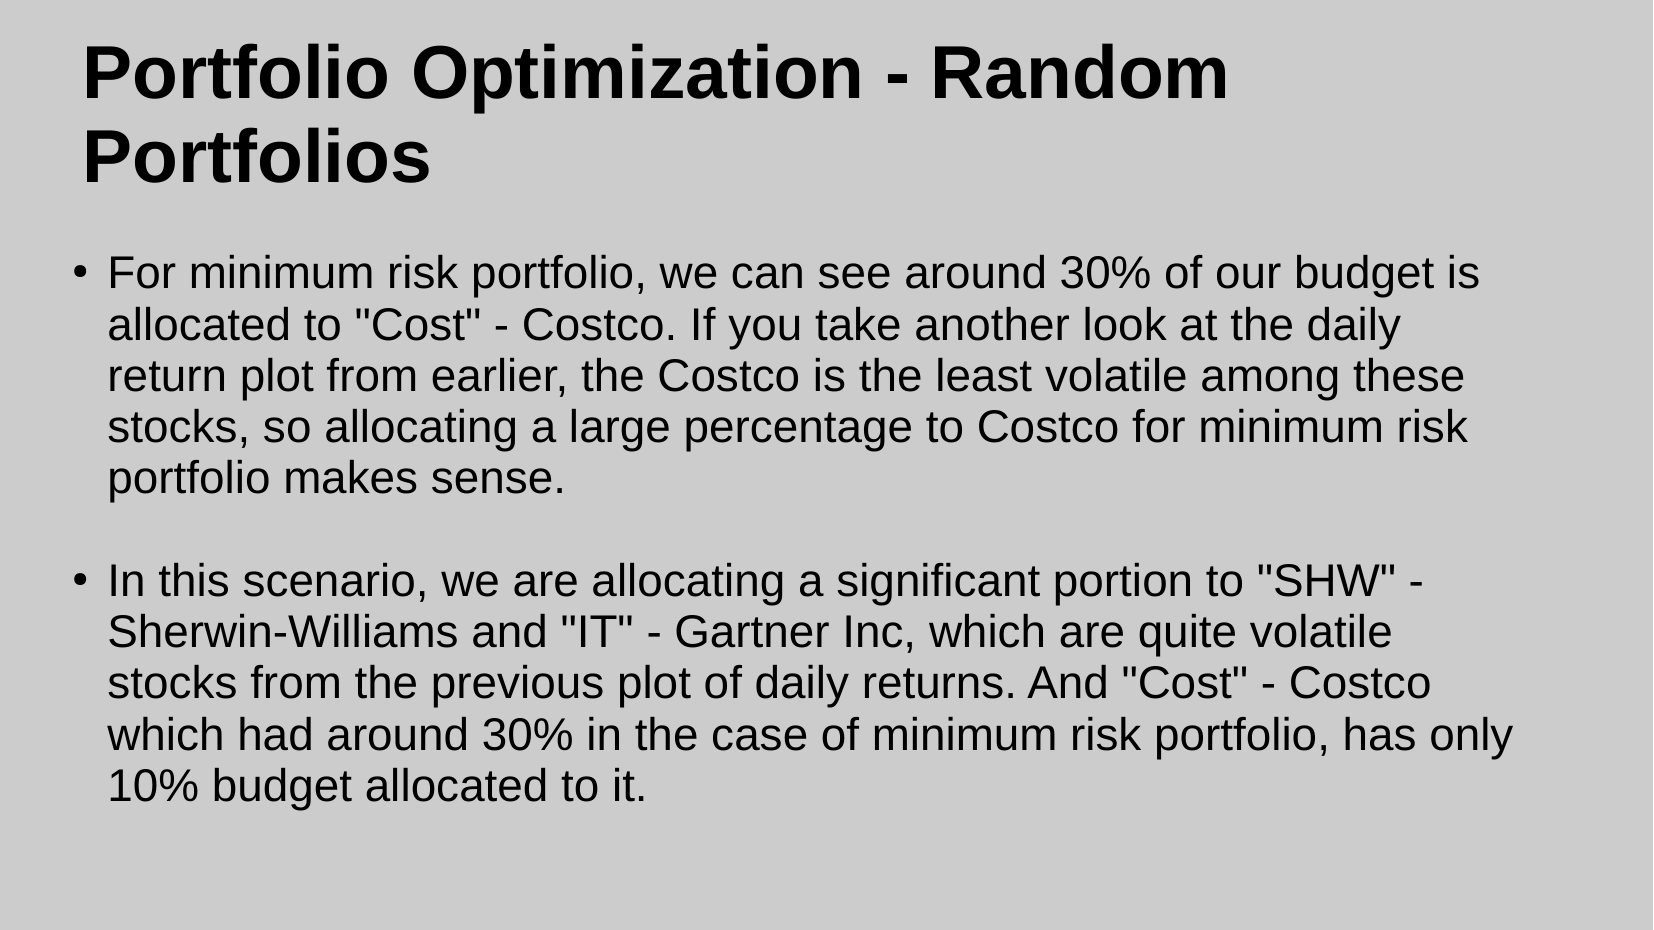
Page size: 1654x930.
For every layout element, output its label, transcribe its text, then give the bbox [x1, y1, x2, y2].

title Portfolio Optimization - Random Portfolios [82, 30, 1571, 199]
text_box For minimum risk portfolio, we can see around 30% of our budget is allocated to "Cost" - Costco. If you take another look at the daily return plot from earlier, the Costco is the least volatile among these stocks, so allocating a large percentage to Costco for minimum risk portfolio makes sense. In this scenario, we are allocating a significant portion to "SHW" - Sherwin-Williams and "IT" - Gartner Inc, which are quite volatile stocks from the previous plot of daily returns. And "Cost" - Costco which had around 30% in the case of minimum risk portfolio, has only 10% budget allocated to it. [57, 240, 1546, 930]
subtitle [82, 217, 1571, 757]
